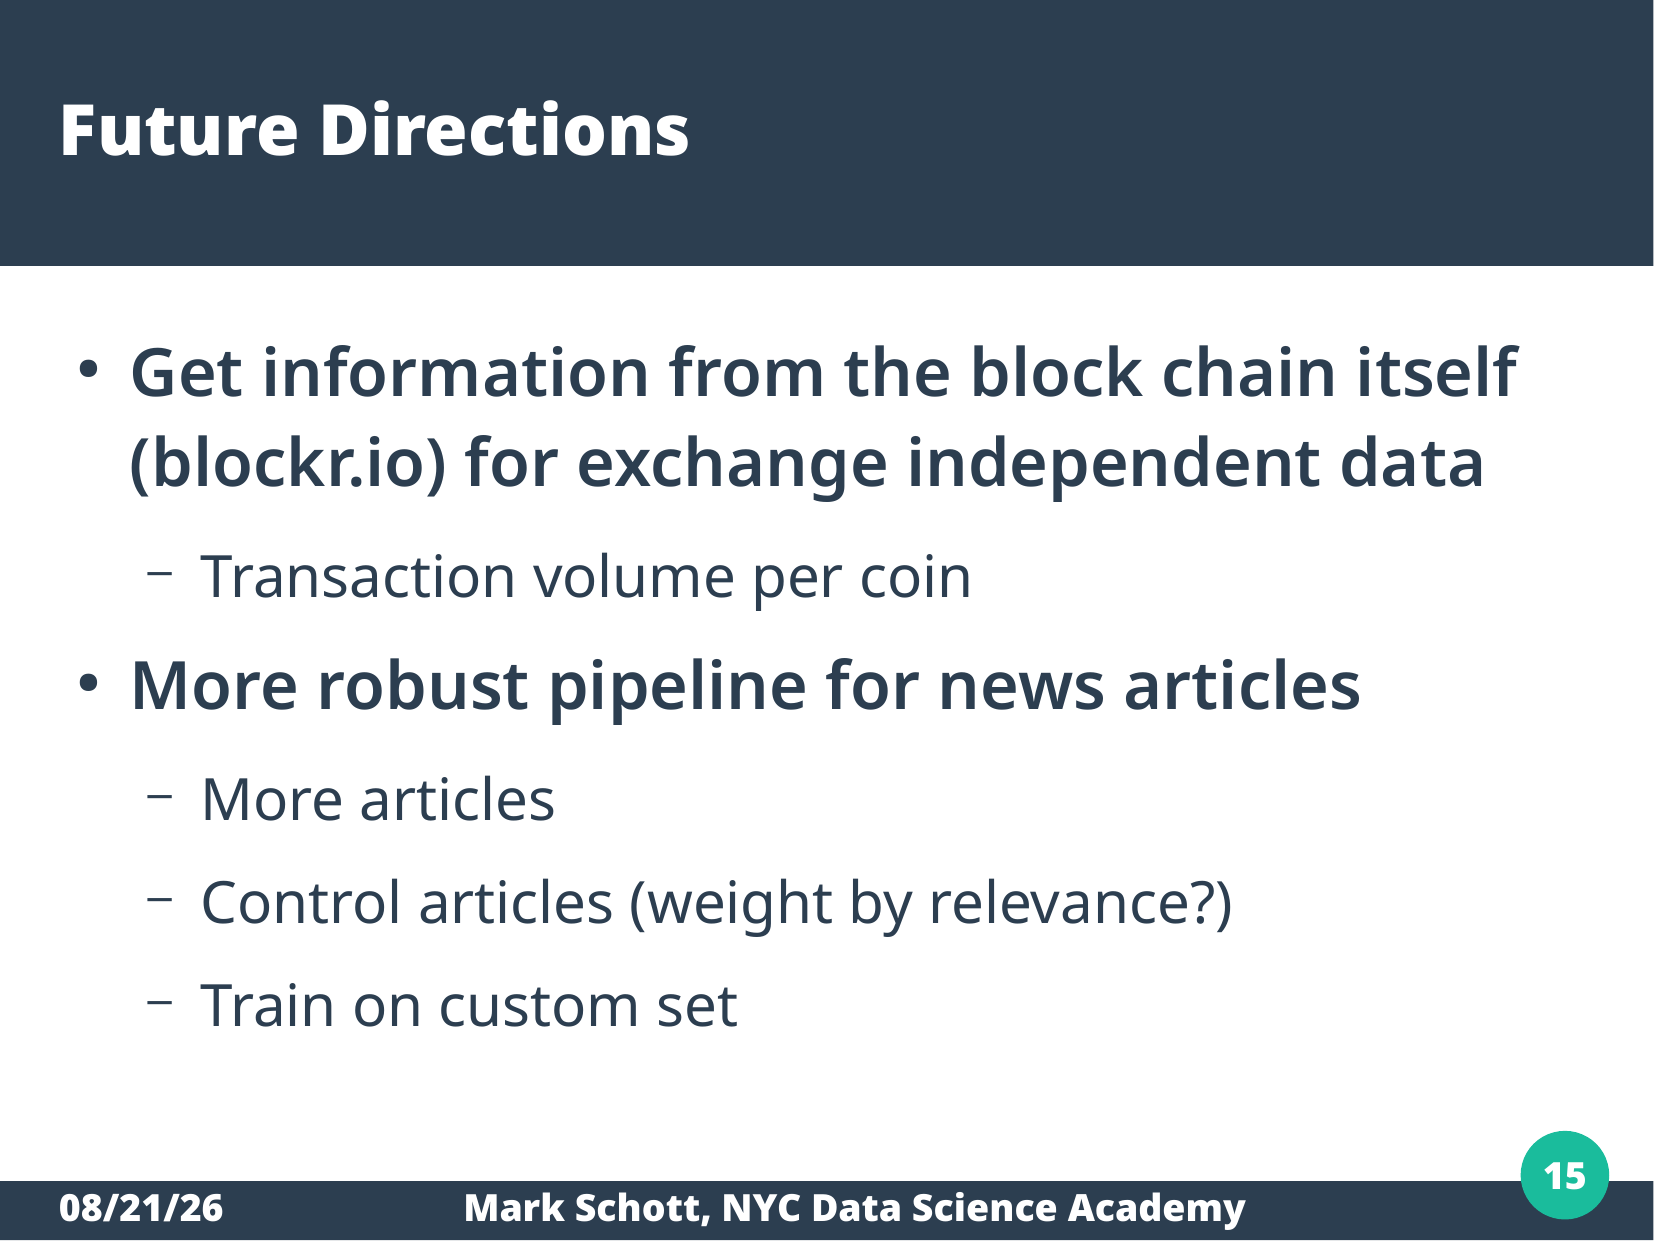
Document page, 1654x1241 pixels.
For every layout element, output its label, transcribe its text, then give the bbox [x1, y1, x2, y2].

list Get information from the block chain itself (blockr.io) for exchange independent data Transaction volume per coin More robust pipeline for news articles More articles Control articles (weight by relevance?) Train on custom set [58, 324, 1595, 1152]
title Future Directions [58, 49, 1595, 207]
